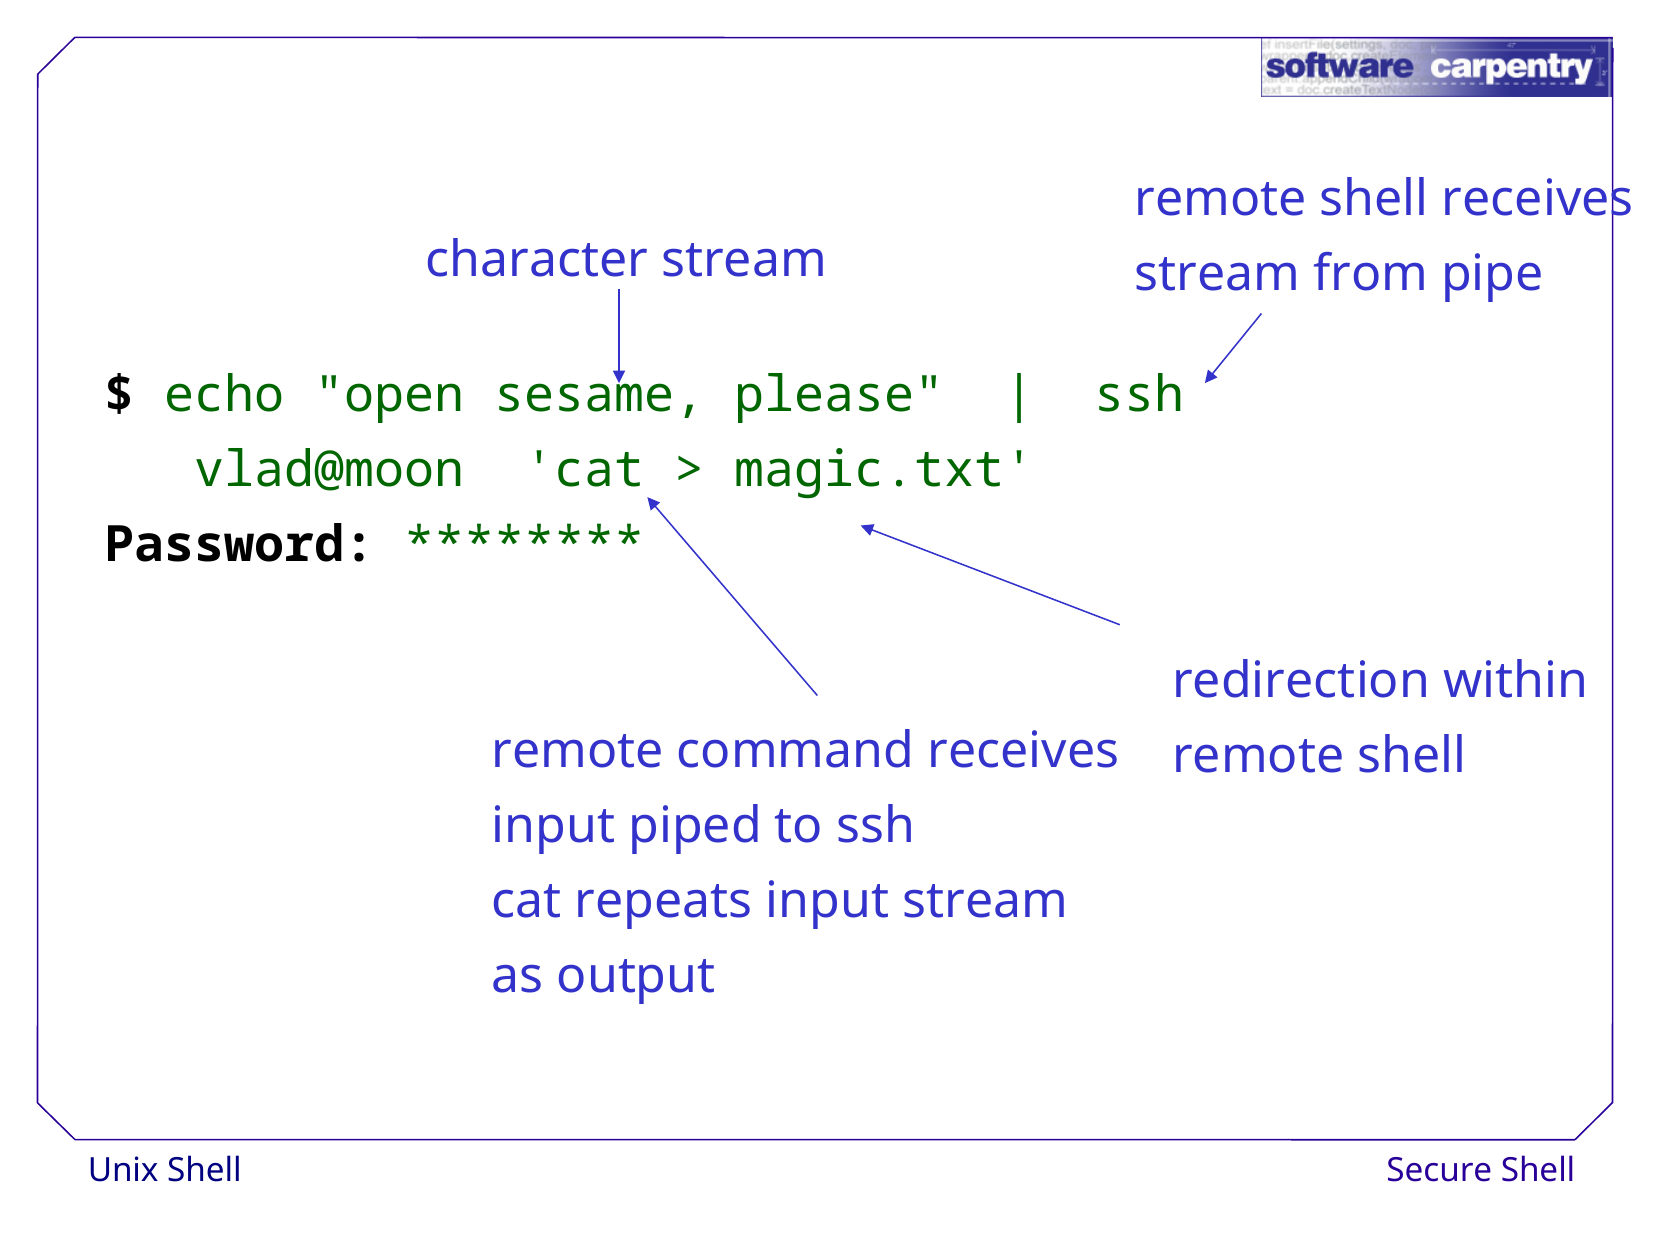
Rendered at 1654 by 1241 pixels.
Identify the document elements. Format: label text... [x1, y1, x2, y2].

text_box redirection within remote shell [1157, 624, 1489, 710]
text_box $ echo "open sesame, please" | ssh vlad@moon 'cat > magic.txt' Password: ******** [89, 128, 1512, 1121]
picture [1261, 39, 1613, 97]
text_box remote shell receives stream from pipe [1119, 143, 1584, 229]
text_box character stream [410, 204, 742, 290]
text_box remote command receives input piped to ssh cat repeats input stream as output [477, 695, 991, 781]
